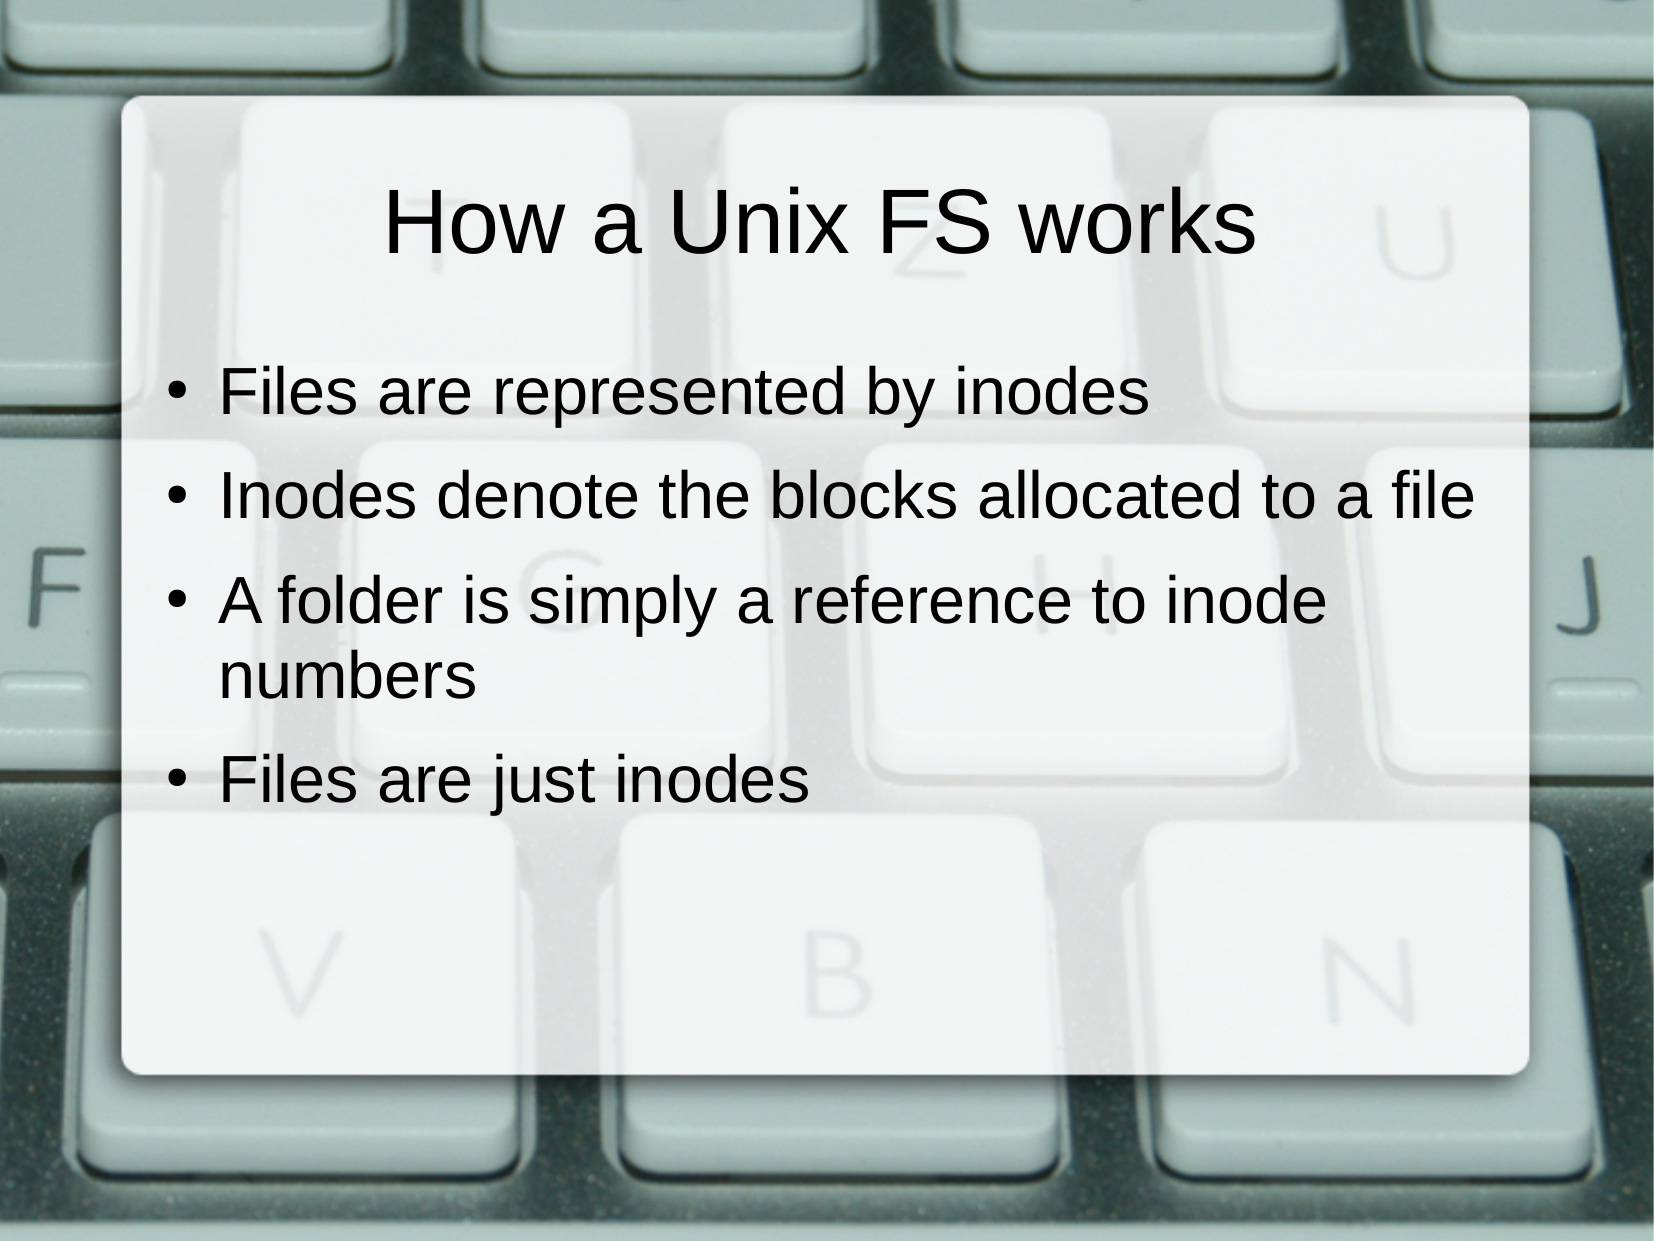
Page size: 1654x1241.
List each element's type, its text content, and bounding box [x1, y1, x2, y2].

list Files are represented by inodes Inodes denote the blocks allocated to a file A folder is simply a reference to inode numbers Files are just inodes [147, 354, 1506, 1173]
picture [0, 0, 1654, 1241]
title How a Unix FS works [135, 117, 1506, 325]
